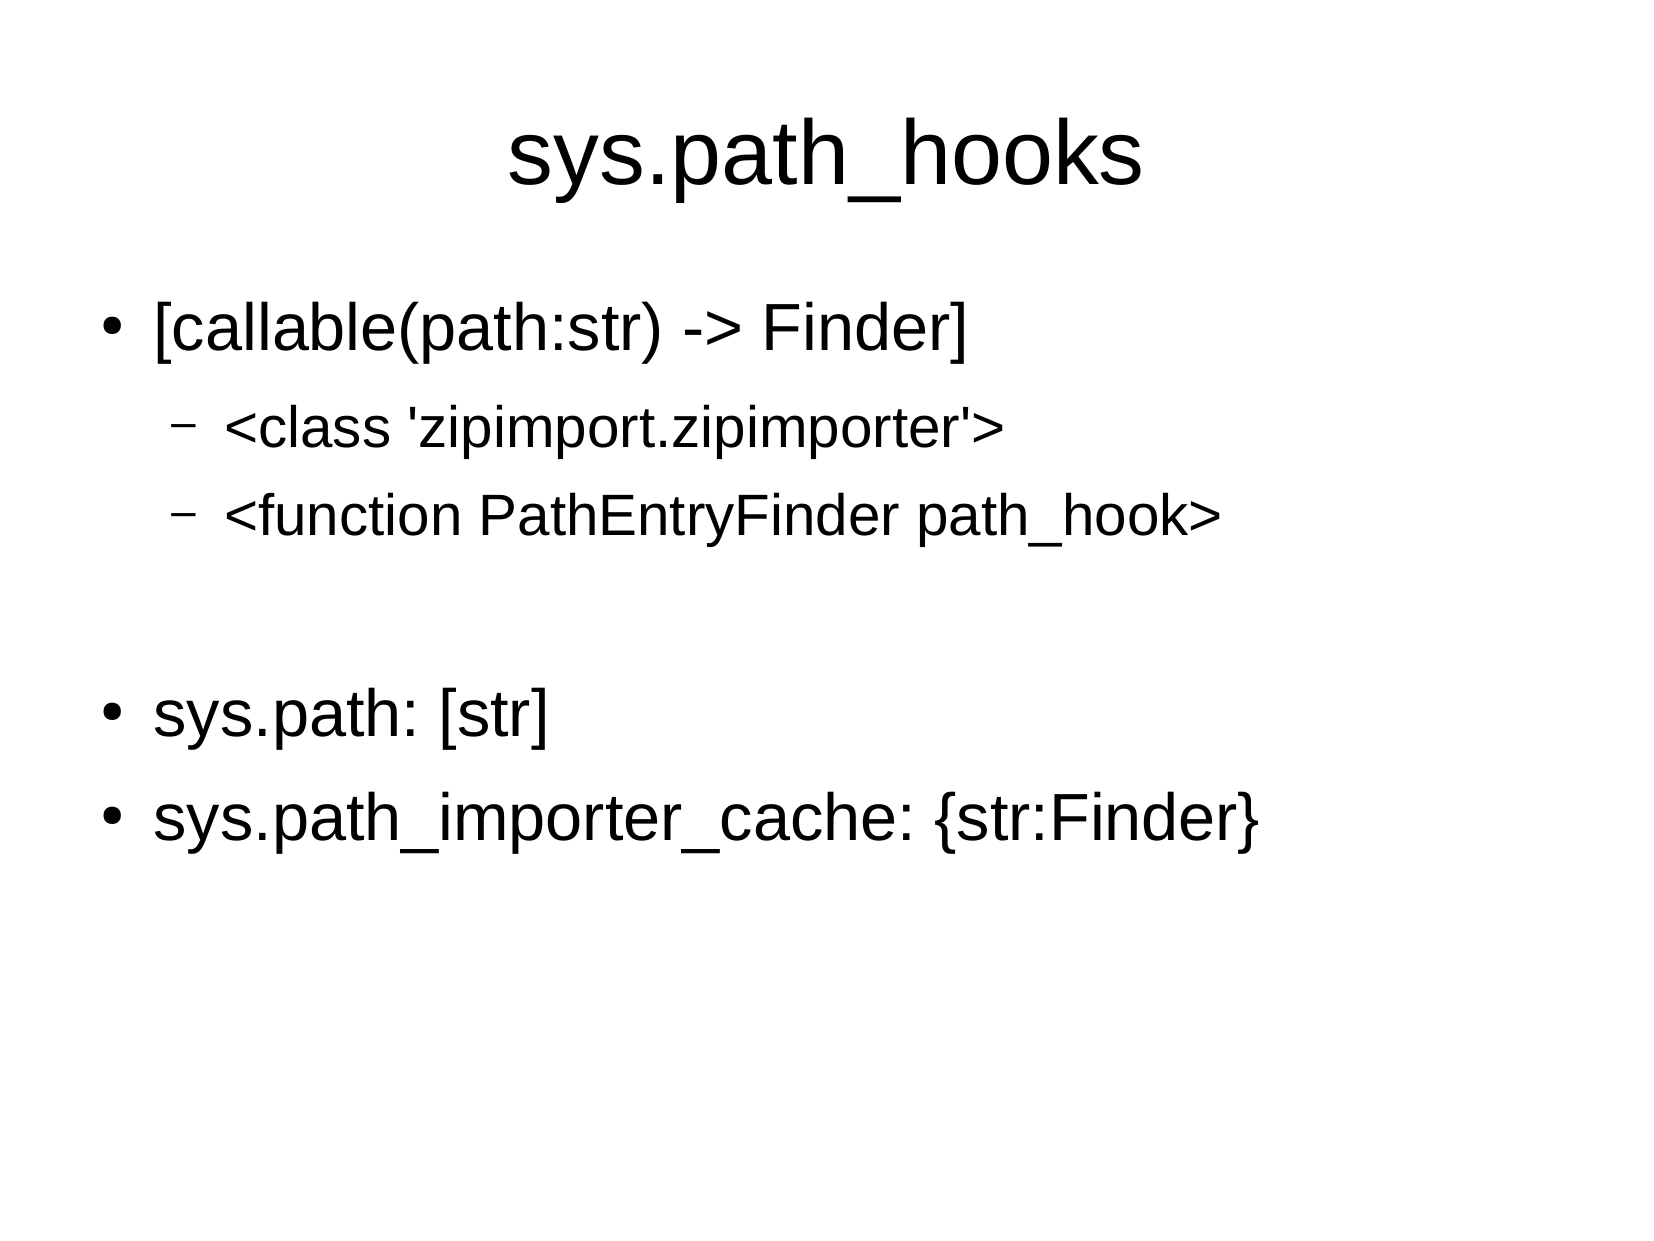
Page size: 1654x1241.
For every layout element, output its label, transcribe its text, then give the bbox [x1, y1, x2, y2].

title sys.path_hooks [82, 49, 1571, 257]
list [callable(path:str) -> Finder] <class 'zipimport.zipimporter'> <function PathEntryFinder path_hook> sys.path: [str] sys.path_importer_cache: {str:Finder} [82, 290, 1538, 1010]
